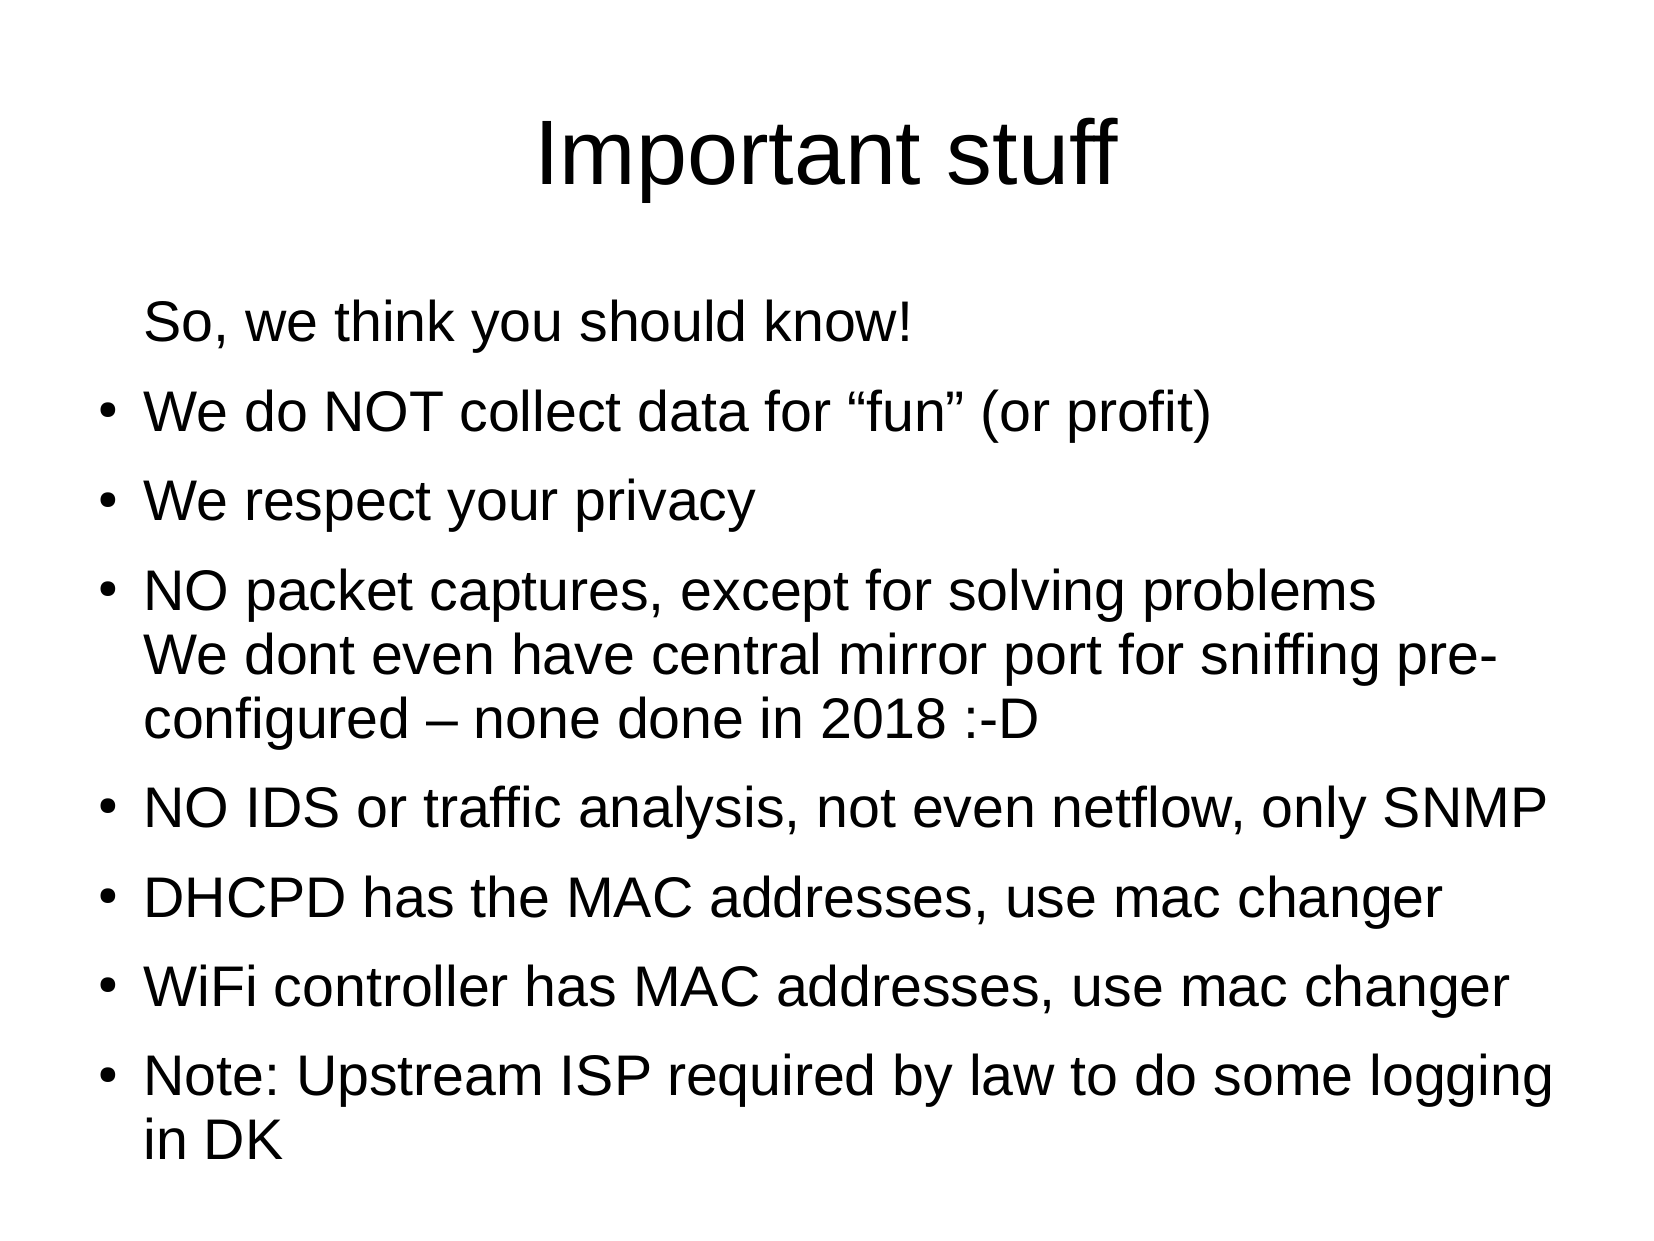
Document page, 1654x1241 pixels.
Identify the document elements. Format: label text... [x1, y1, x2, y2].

list So, we think you should know! We do NOT collect data for “fun” (or profit) We respect your privacy NO packet captures, except for solving problems We dont even have central mirror port for sniffing pre-configured – none done in 2018 :-D NO IDS or traffic analysis, not even netflow, only SNMP DHCPD has the MAC addresses, use mac changer WiFi controller has MAC addresses, use mac changer Note: Upstream ISP required by law to do some logging in DK [82, 290, 1571, 1186]
title Important stuff [82, 49, 1571, 257]
